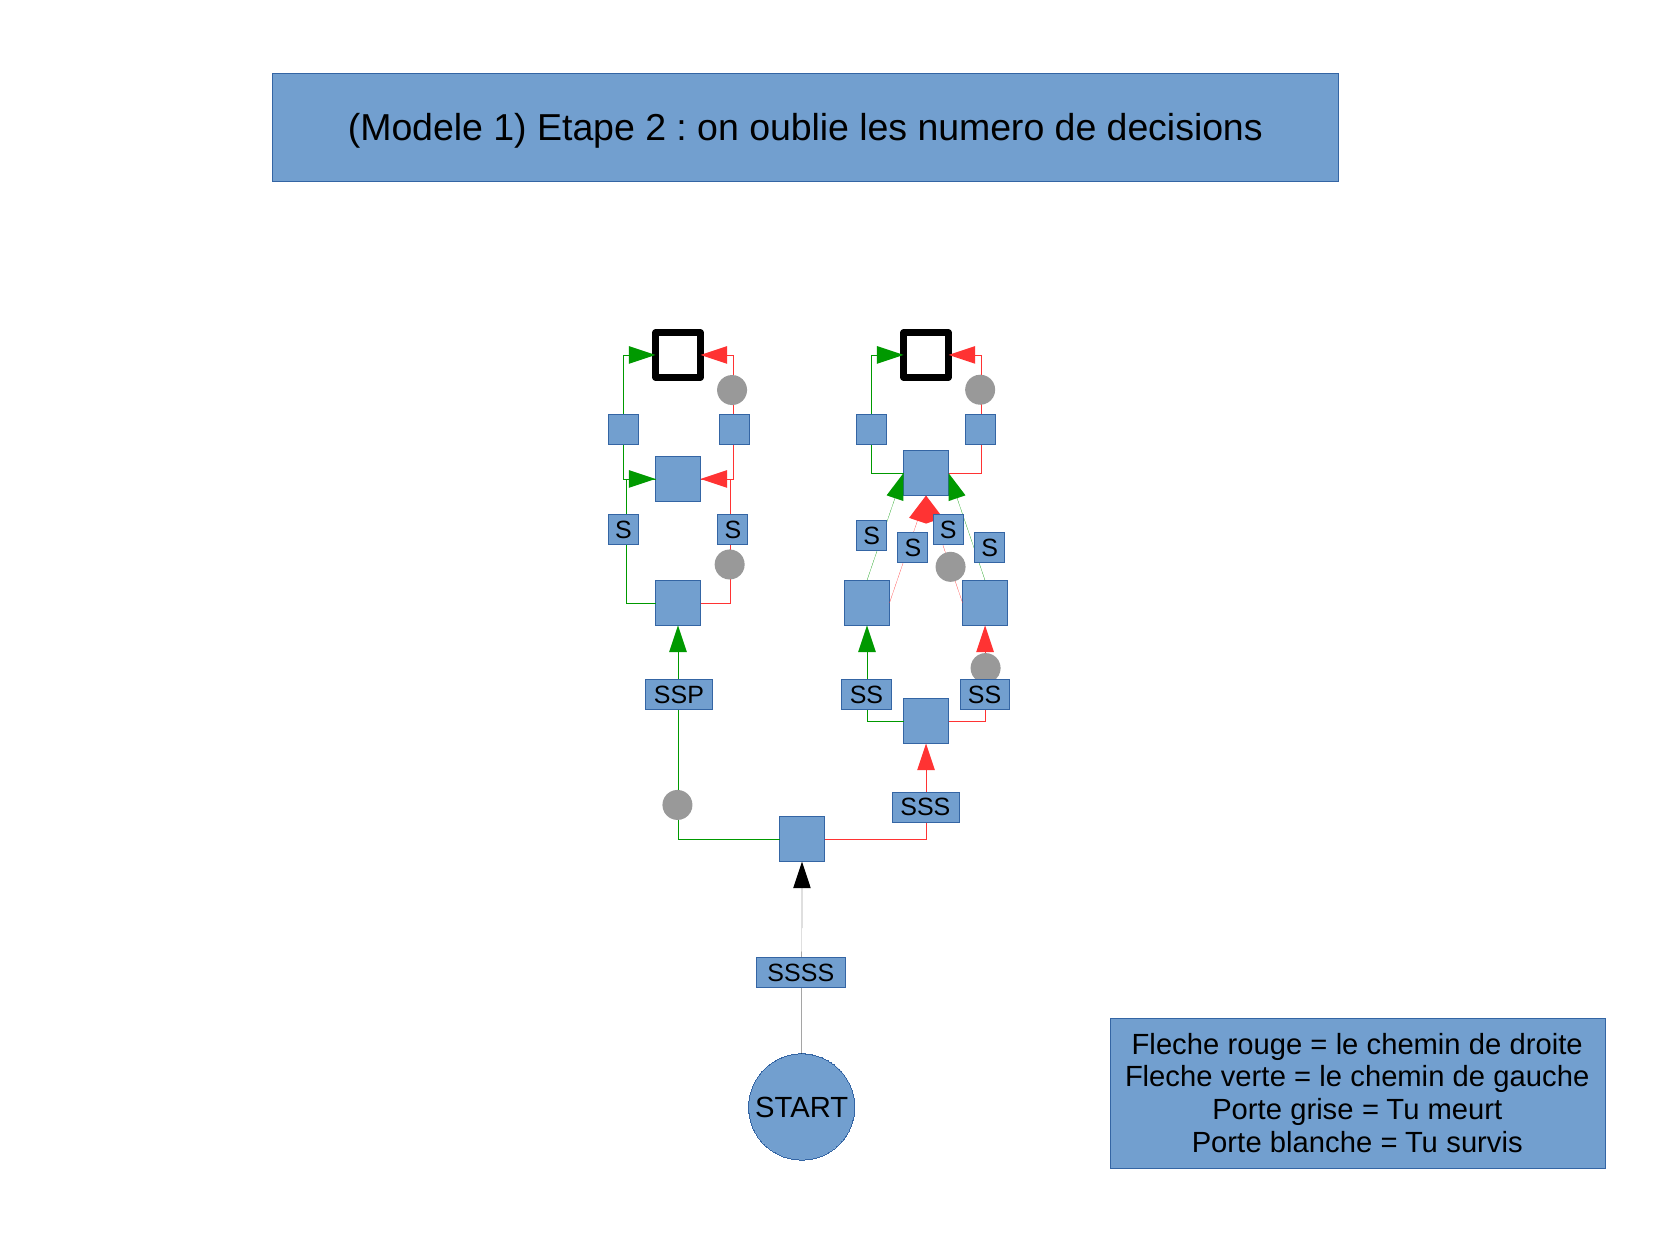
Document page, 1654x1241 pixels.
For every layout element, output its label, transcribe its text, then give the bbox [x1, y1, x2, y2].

text_box SSP [645, 679, 713, 710]
text_box [714, 549, 745, 580]
text_box [717, 375, 748, 406]
text_box S [933, 514, 964, 545]
text_box [935, 551, 966, 582]
text_box [962, 580, 1008, 626]
text_box SSSS [756, 957, 846, 988]
text_box [608, 414, 639, 445]
text_box [903, 698, 949, 744]
text_box [965, 374, 996, 405]
text_box S [974, 532, 1005, 563]
text_box SS [960, 679, 1010, 710]
text_box Fleche rouge = le chemin de droite Fleche verte = le chemin de gauche Porte grise = Tu meurt Porte blanche = Tu survis [1110, 1018, 1606, 1169]
text_box (Modele 1) Etape 2 : on oublie les numero de decisions [272, 73, 1339, 182]
text_box [965, 414, 996, 445]
text_box [662, 789, 693, 820]
text_box S [608, 514, 639, 545]
text_box [655, 580, 701, 626]
text_box S [897, 532, 928, 563]
text_box SSS [892, 792, 960, 823]
text_box [903, 450, 949, 496]
text_box S [856, 520, 887, 551]
text_box [970, 653, 1001, 679]
text_box SS [841, 679, 892, 710]
text_box [779, 816, 825, 862]
text_box [856, 414, 887, 445]
text_box START [748, 1053, 855, 1161]
text_box [903, 332, 949, 378]
text_box [844, 580, 890, 626]
text_box [719, 414, 750, 445]
text_box S [717, 514, 748, 545]
text_box [655, 332, 701, 378]
text_box [655, 456, 701, 502]
